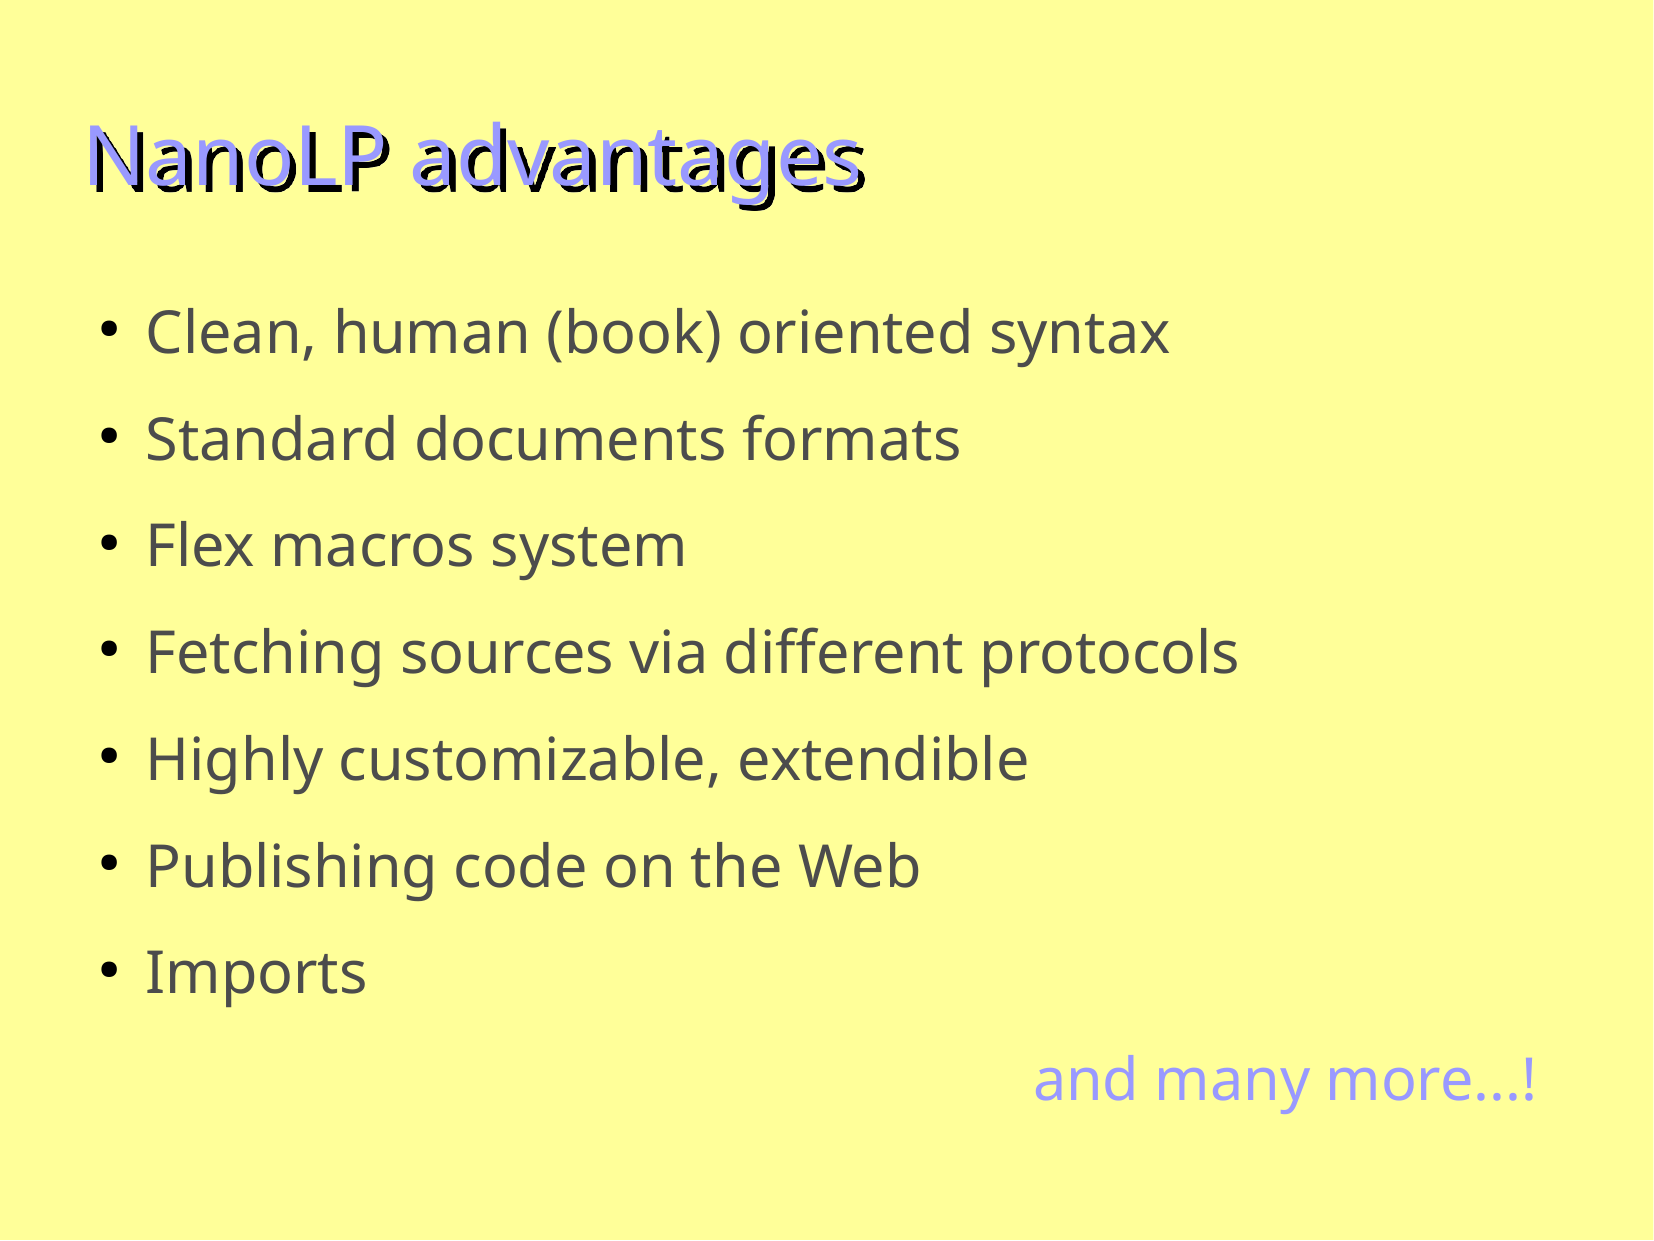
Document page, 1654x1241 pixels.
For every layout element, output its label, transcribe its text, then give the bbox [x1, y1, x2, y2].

title NanoLP advantages [82, 49, 1571, 257]
list Clean, human (book) oriented syntax Standard documents formats Flex macros system Fetching sources via different protocols Highly customizable, extendible Publishing code on the Web Imports and many more...! [82, 290, 1538, 1123]
